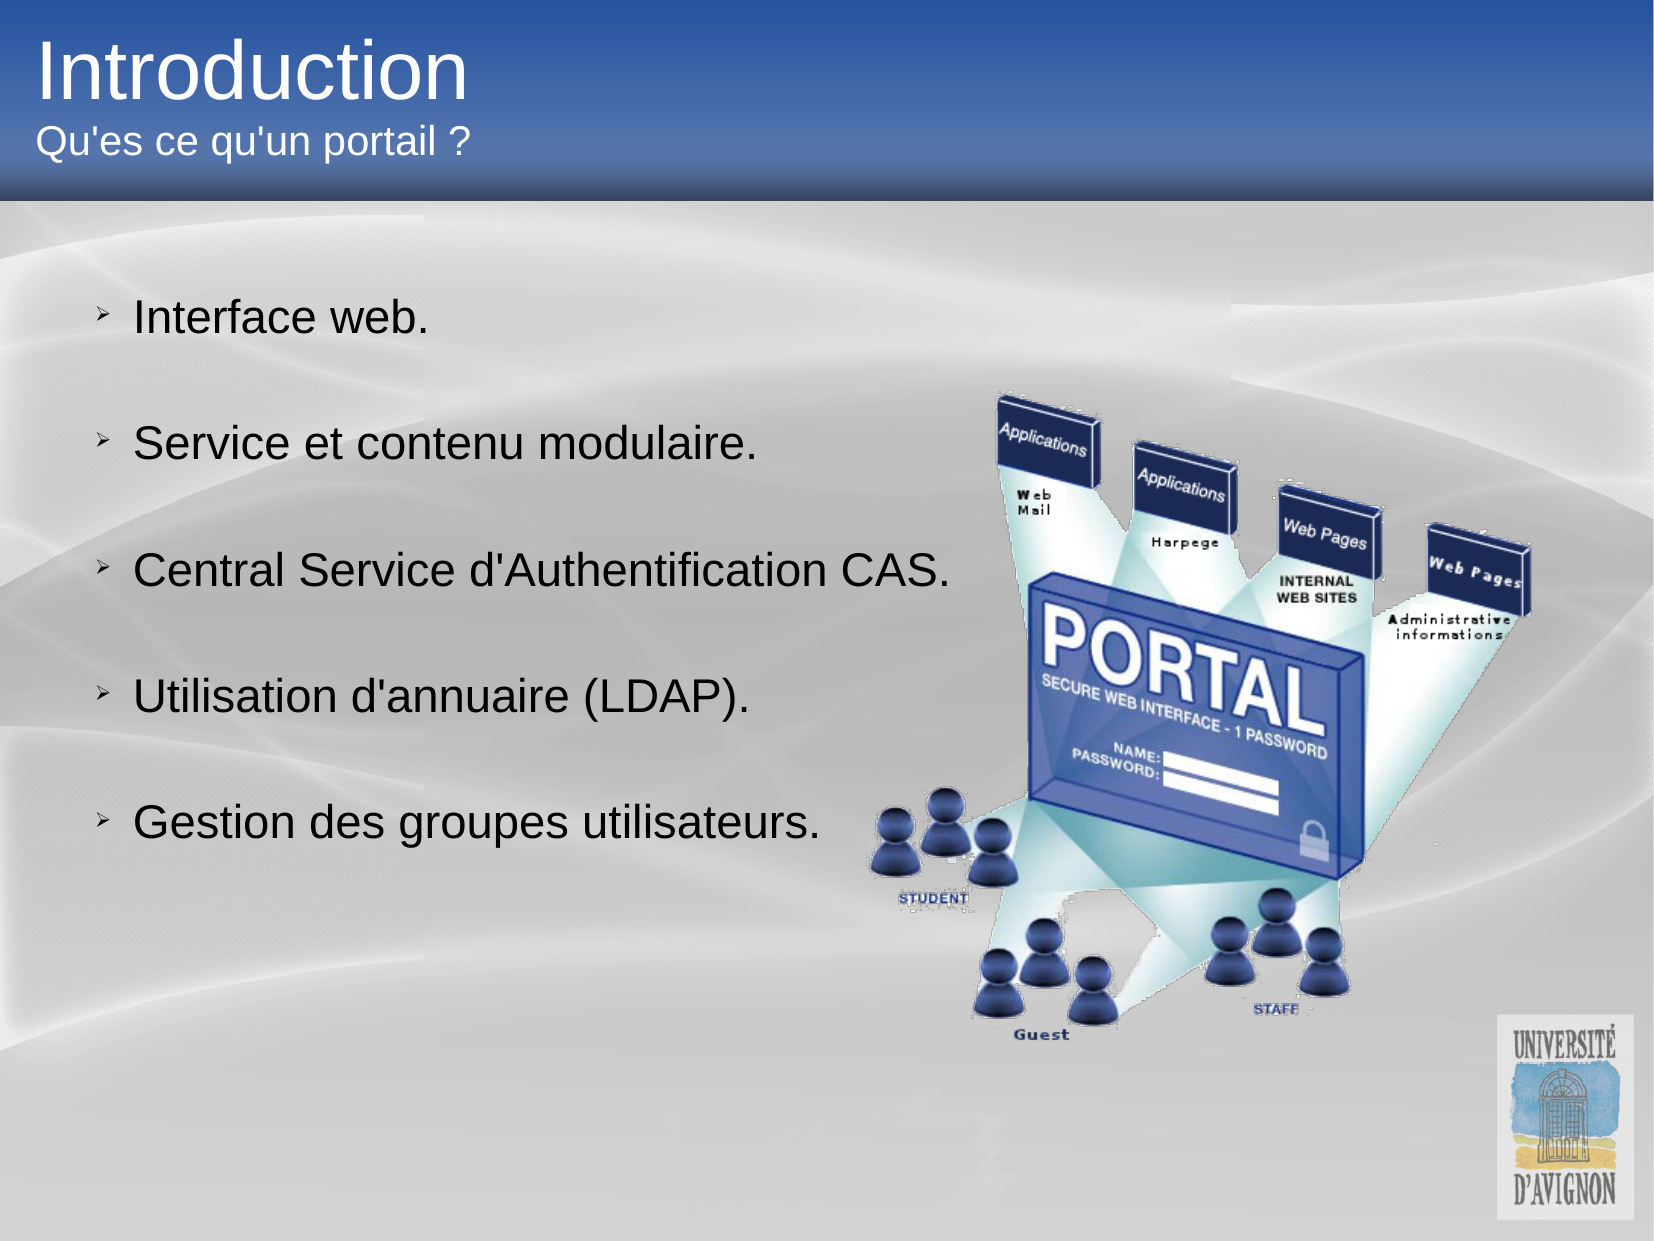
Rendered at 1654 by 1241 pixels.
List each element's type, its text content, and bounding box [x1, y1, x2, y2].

picture [0, 0, 1654, 1241]
list Interface web. Service et contenu modulaire. Central Service d'Authentification CAS. Utilisation d'annuaire (LDAP). Gestion des groupes utilisateurs. [82, 290, 1040, 851]
title Introduction Qu'es ce qu'un portail ? [35, 0, 1498, 213]
